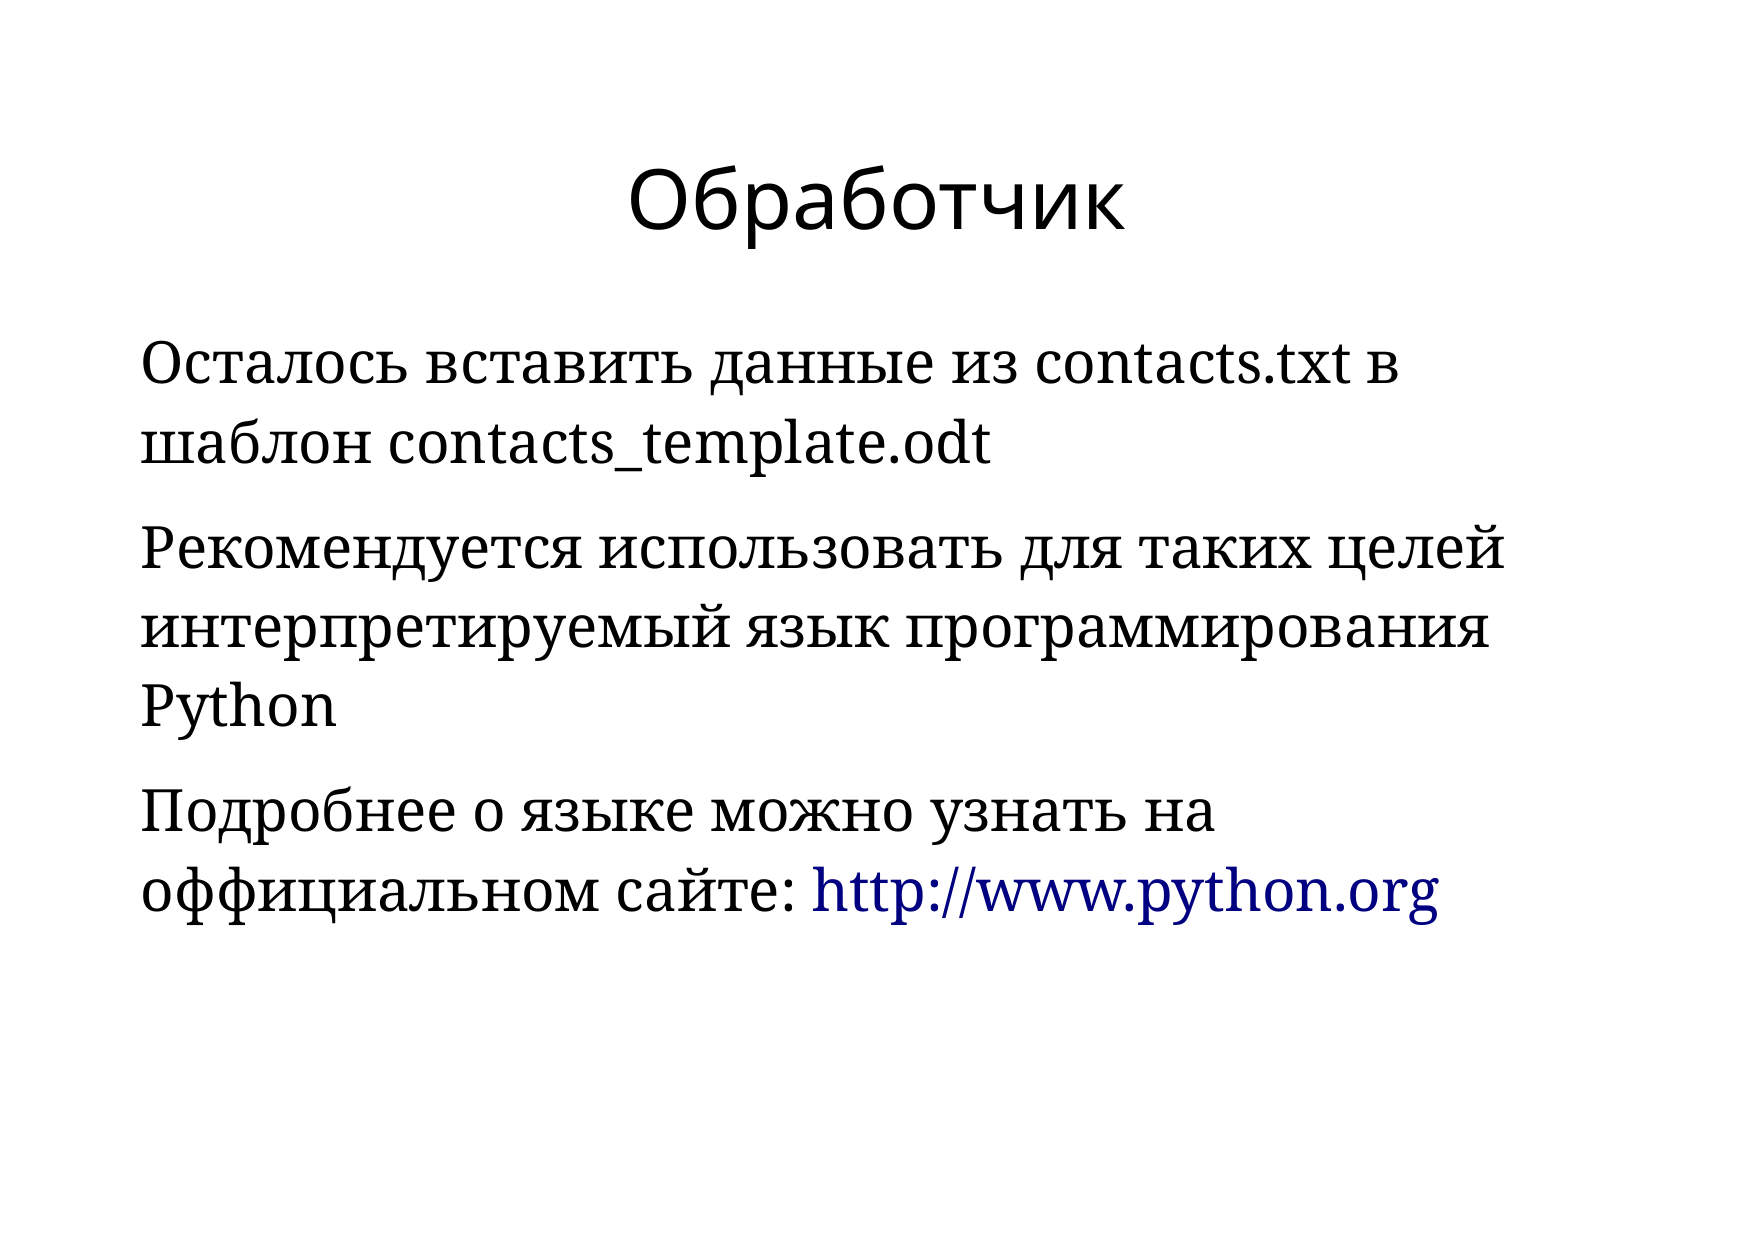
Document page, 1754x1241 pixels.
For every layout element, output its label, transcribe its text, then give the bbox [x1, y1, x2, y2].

list Осталось вставить данные из contacts.txt в шаблон contacts_template.odt Рекомендуется использовать для таких целей интерпретируемый язык программирования Python Подробнее о языке можно узнать на оффициальном сайте: http://www.python.org [140, 321, 1614, 1063]
title Обработчик [140, 103, 1614, 292]
